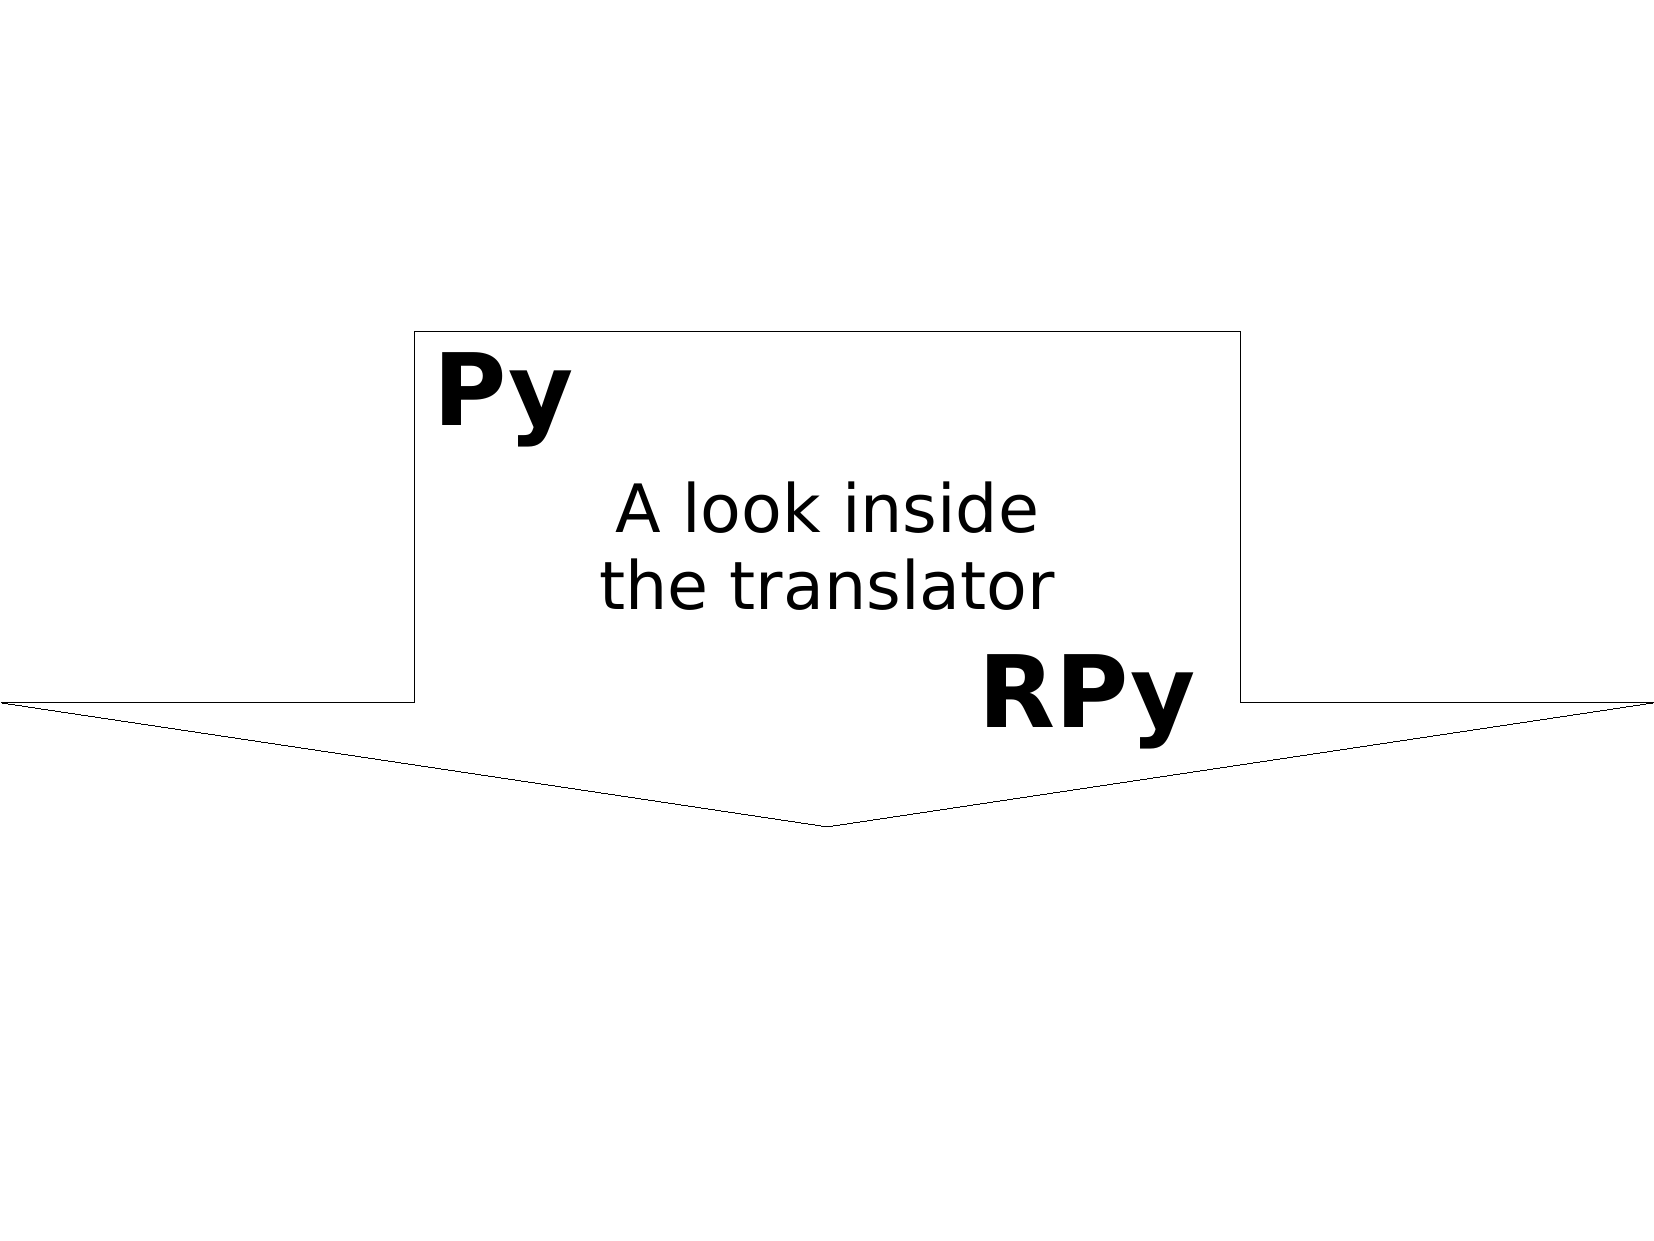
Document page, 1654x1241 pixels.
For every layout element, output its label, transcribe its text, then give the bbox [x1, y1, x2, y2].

text_box RPy [963, 627, 1241, 765]
text_box Py [418, 324, 827, 463]
text_box A look inside the translator [1241, 702, 1654, 765]
text_box A look inside the translator [1, 331, 1241, 827]
